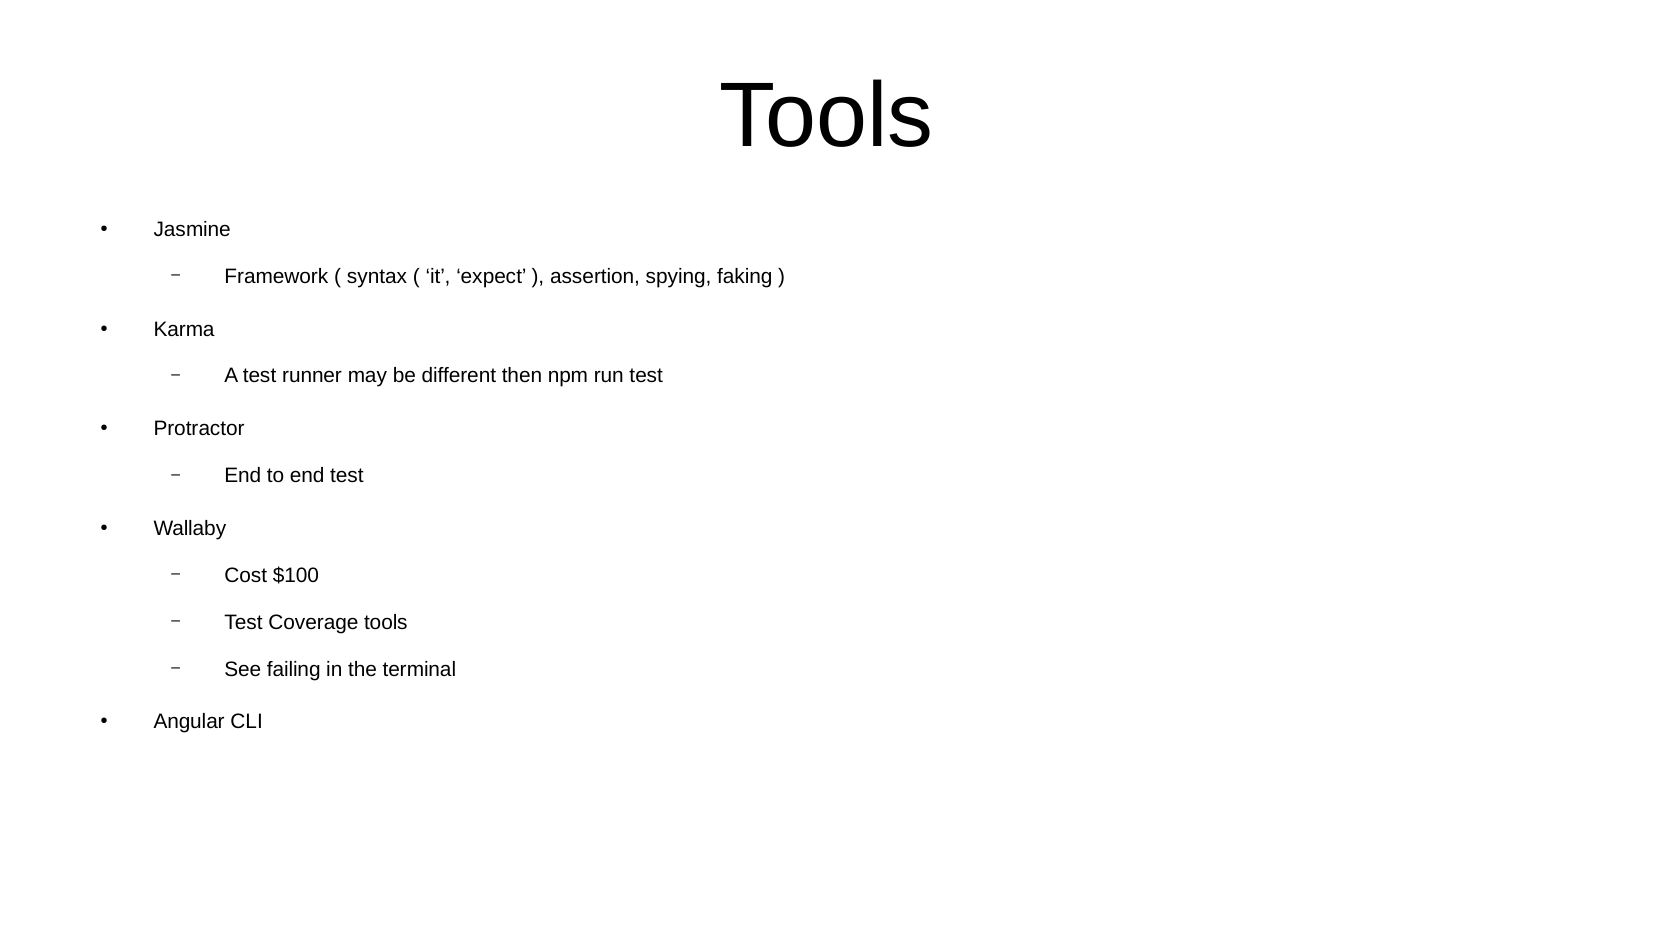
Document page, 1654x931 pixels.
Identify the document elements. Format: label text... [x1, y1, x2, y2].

title Tools [82, 37, 1571, 193]
list Jasmine Framework ( syntax ( ‘it’, ‘expect’ ), assertion, spying, faking ) Karma A test runner may be different then npm run test Protractor End to end test Wallaby Cost $100 Test Coverage tools See failing in the terminal Angular CLI [82, 217, 1636, 916]
